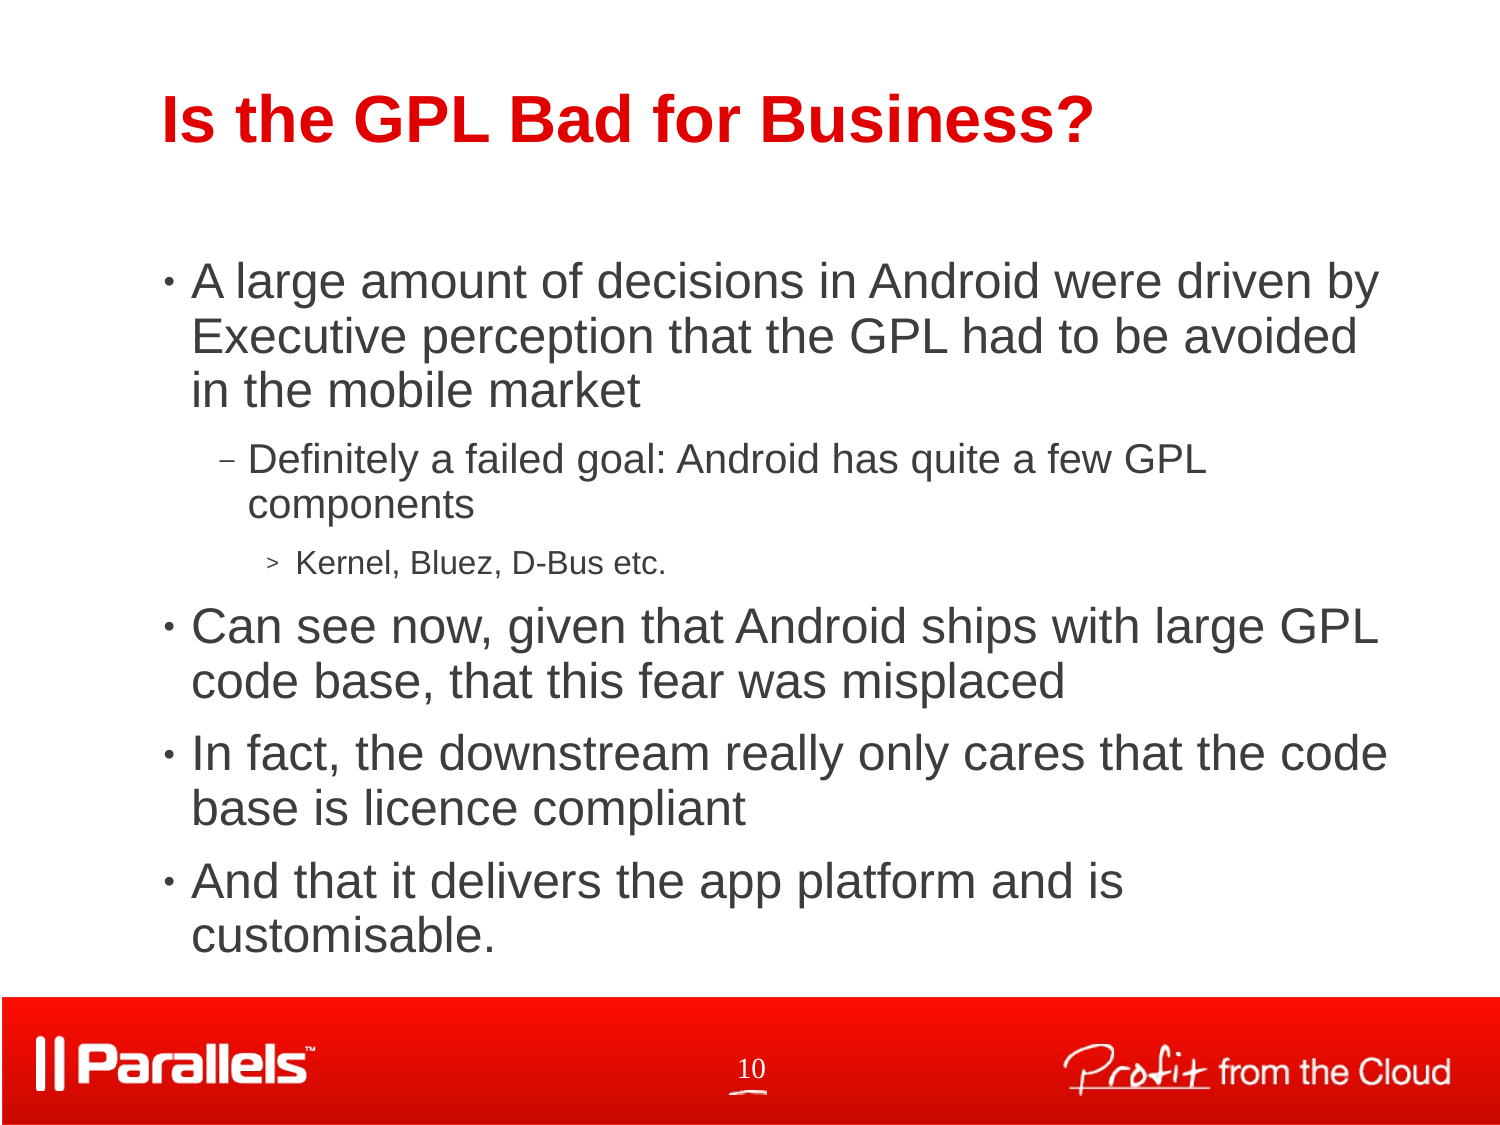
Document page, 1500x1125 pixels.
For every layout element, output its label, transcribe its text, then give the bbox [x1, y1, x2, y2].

picture [727, 1090, 767, 1095]
picture [36, 1034, 318, 1091]
list A large amount of decisions in Android were driven by Executive perception that the GPL had to be avoided in the mobile market Definitely a failed goal: Android has quite a few GPL components Kernel, Bluez, D-Bus etc. Can see now, given that Android ships with large GPL code base, that this fear was misplaced In fact, the downstream really only cares that the code base is licence compliant And that it delivers the app platform and is customisable. [163, 254, 1404, 998]
picture [1049, 1033, 1465, 1096]
title Is the GPL Bad for Business? [161, 41, 1383, 205]
